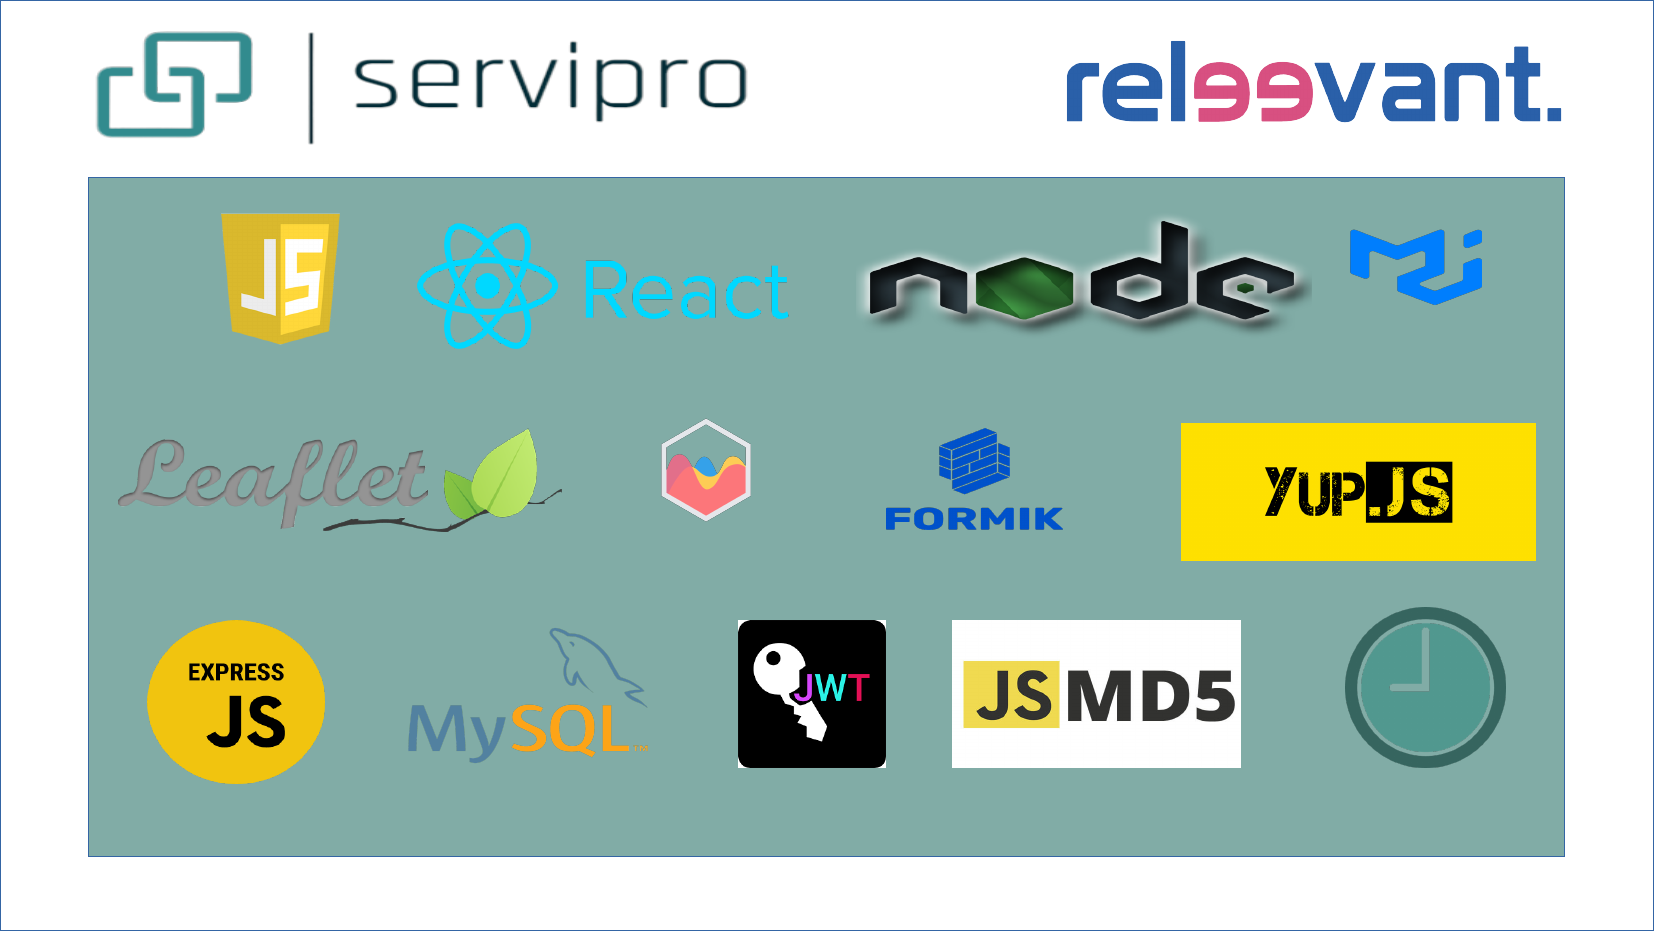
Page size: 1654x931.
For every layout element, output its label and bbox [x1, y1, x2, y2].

picture [886, 428, 1063, 530]
picture [383, 620, 668, 768]
picture [118, 428, 562, 532]
picture [644, 408, 768, 532]
picture [1326, 206, 1506, 325]
picture [738, 620, 886, 768]
picture [147, 177, 827, 394]
picture [856, 23, 1565, 414]
picture [952, 620, 1241, 768]
picture [147, 620, 325, 784]
picture [1181, 423, 1536, 562]
picture [83, 29, 768, 148]
picture [1345, 607, 1506, 768]
text_box [0, 0, 1654, 931]
